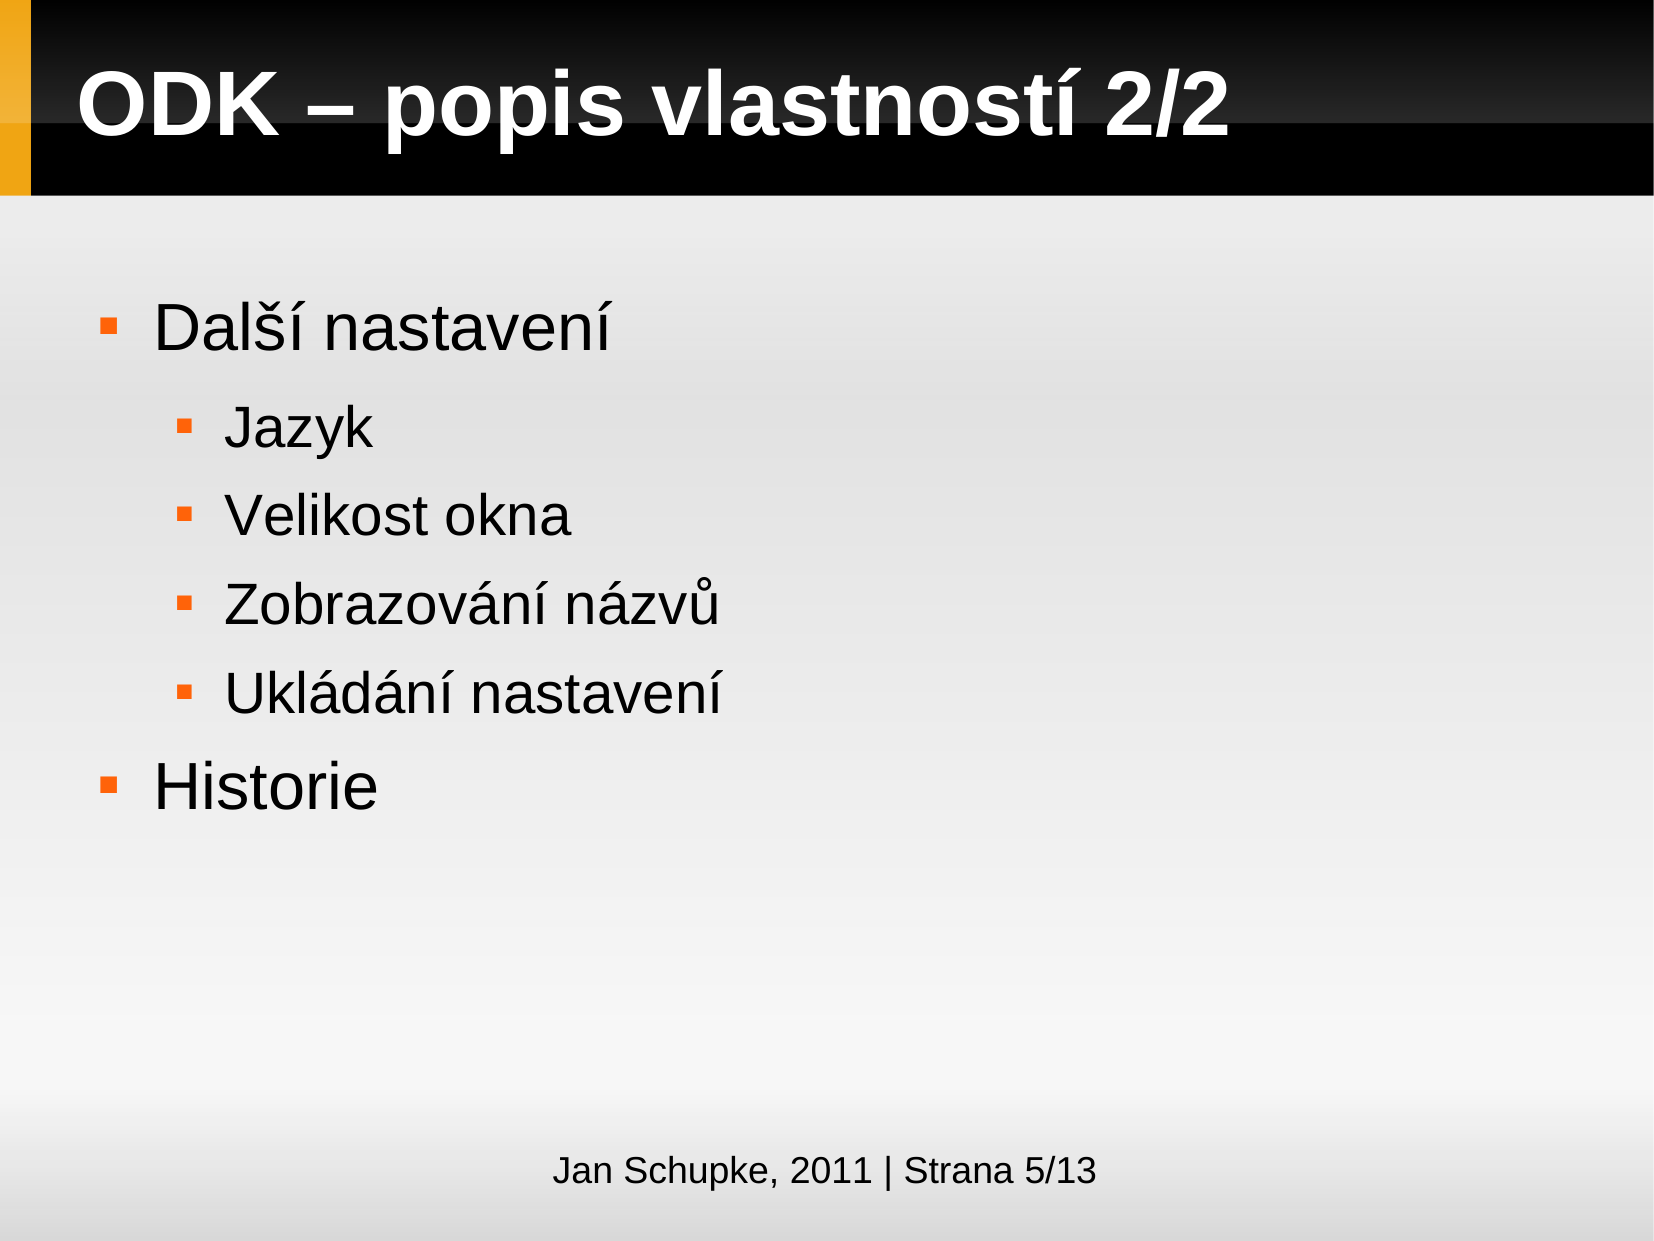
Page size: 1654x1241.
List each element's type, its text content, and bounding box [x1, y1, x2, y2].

list Další nastavení Jazyk Velikost okna Zobrazování názvů Ukládání nastavení Historie [82, 290, 1571, 1094]
title ODK – popis vlastností 2/2 [76, 7, 1565, 200]
picture [0, 0, 1654, 1241]
text_box Jan Schupke, 2011 | Strana <number>/13 [525, 1141, 1126, 1201]
